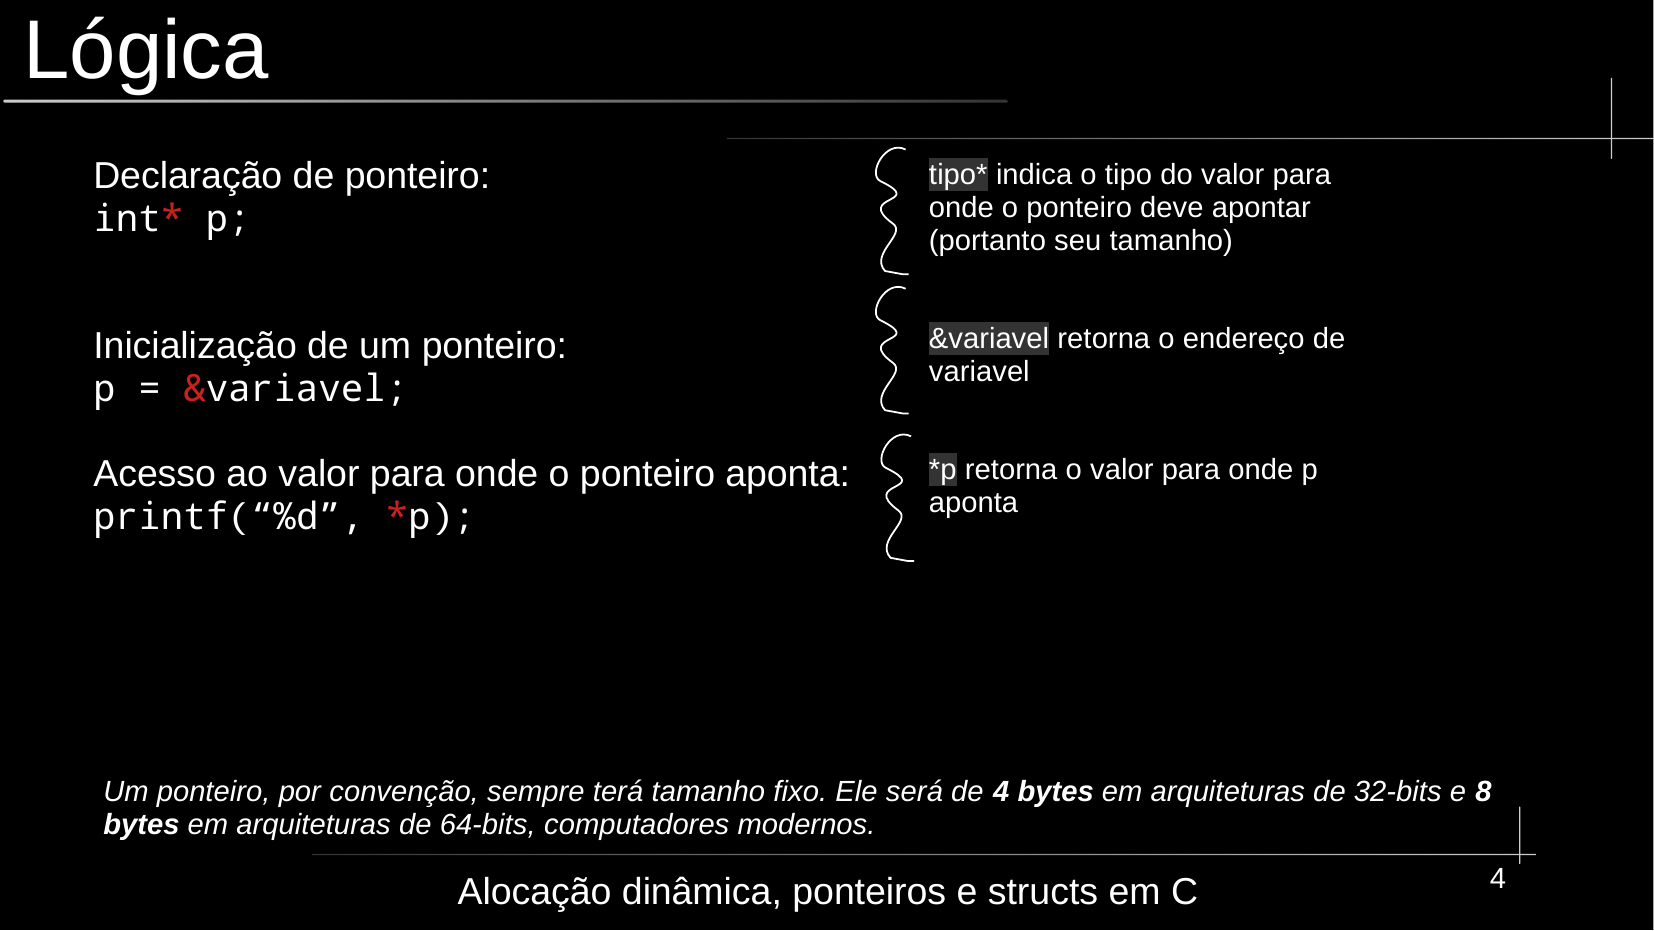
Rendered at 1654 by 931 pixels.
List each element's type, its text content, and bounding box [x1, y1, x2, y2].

text_box Declaração de ponteiro: int* p; Inicialização de um ponteiro: p = &variavel; Acesso ao valor para onde o ponteiro aponta: printf(“%d”, *p); [78, 147, 876, 547]
text_box Alocação dinâmica, ponteiros e structs em C [442, 863, 1359, 931]
text_box Um ponteiro, por convenção, sempre terá tamanho fixo. Ele será de 4 bytes em arquiteturas de 32-bits e 8 bytes em arquiteturas de 64-bits, computadores modernos. [88, 767, 1565, 886]
title Lógica [23, 3, 1589, 97]
text_box tipo* indica o tipo do valor para onde o ponteiro deve apontar (portanto seu tamanho) &variavel retorna o endereço de variavel *p retorna o valor para onde p aponta [914, 150, 1418, 559]
